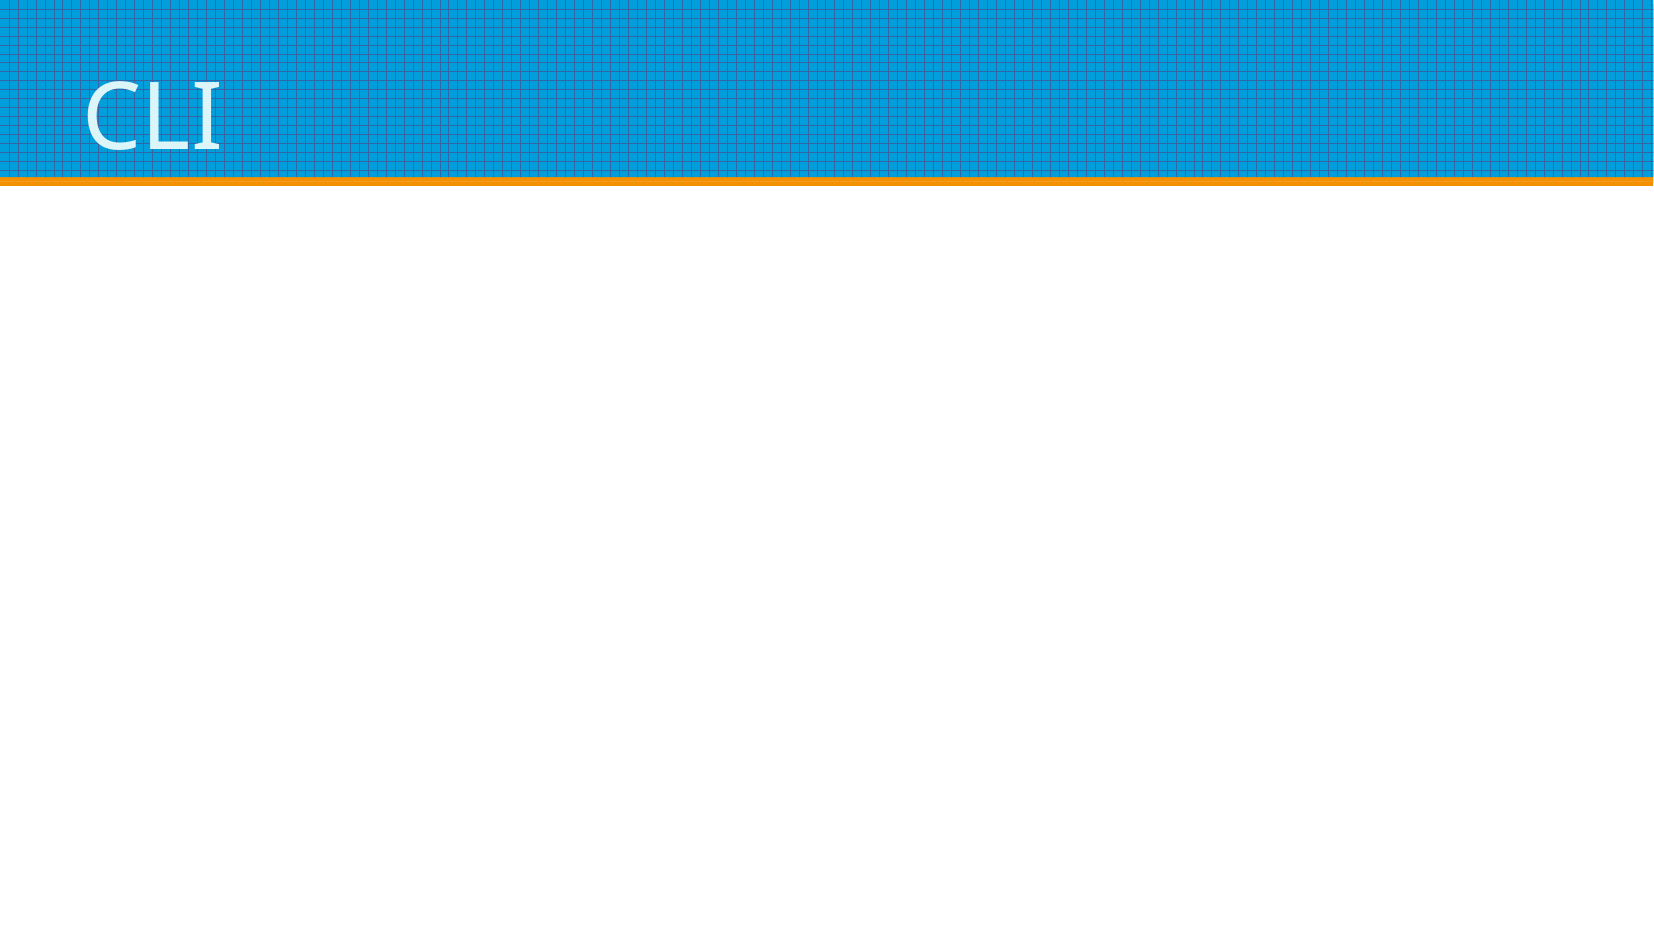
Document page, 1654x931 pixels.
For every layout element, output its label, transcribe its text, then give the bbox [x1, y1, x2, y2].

title CLI [82, 14, 1571, 178]
